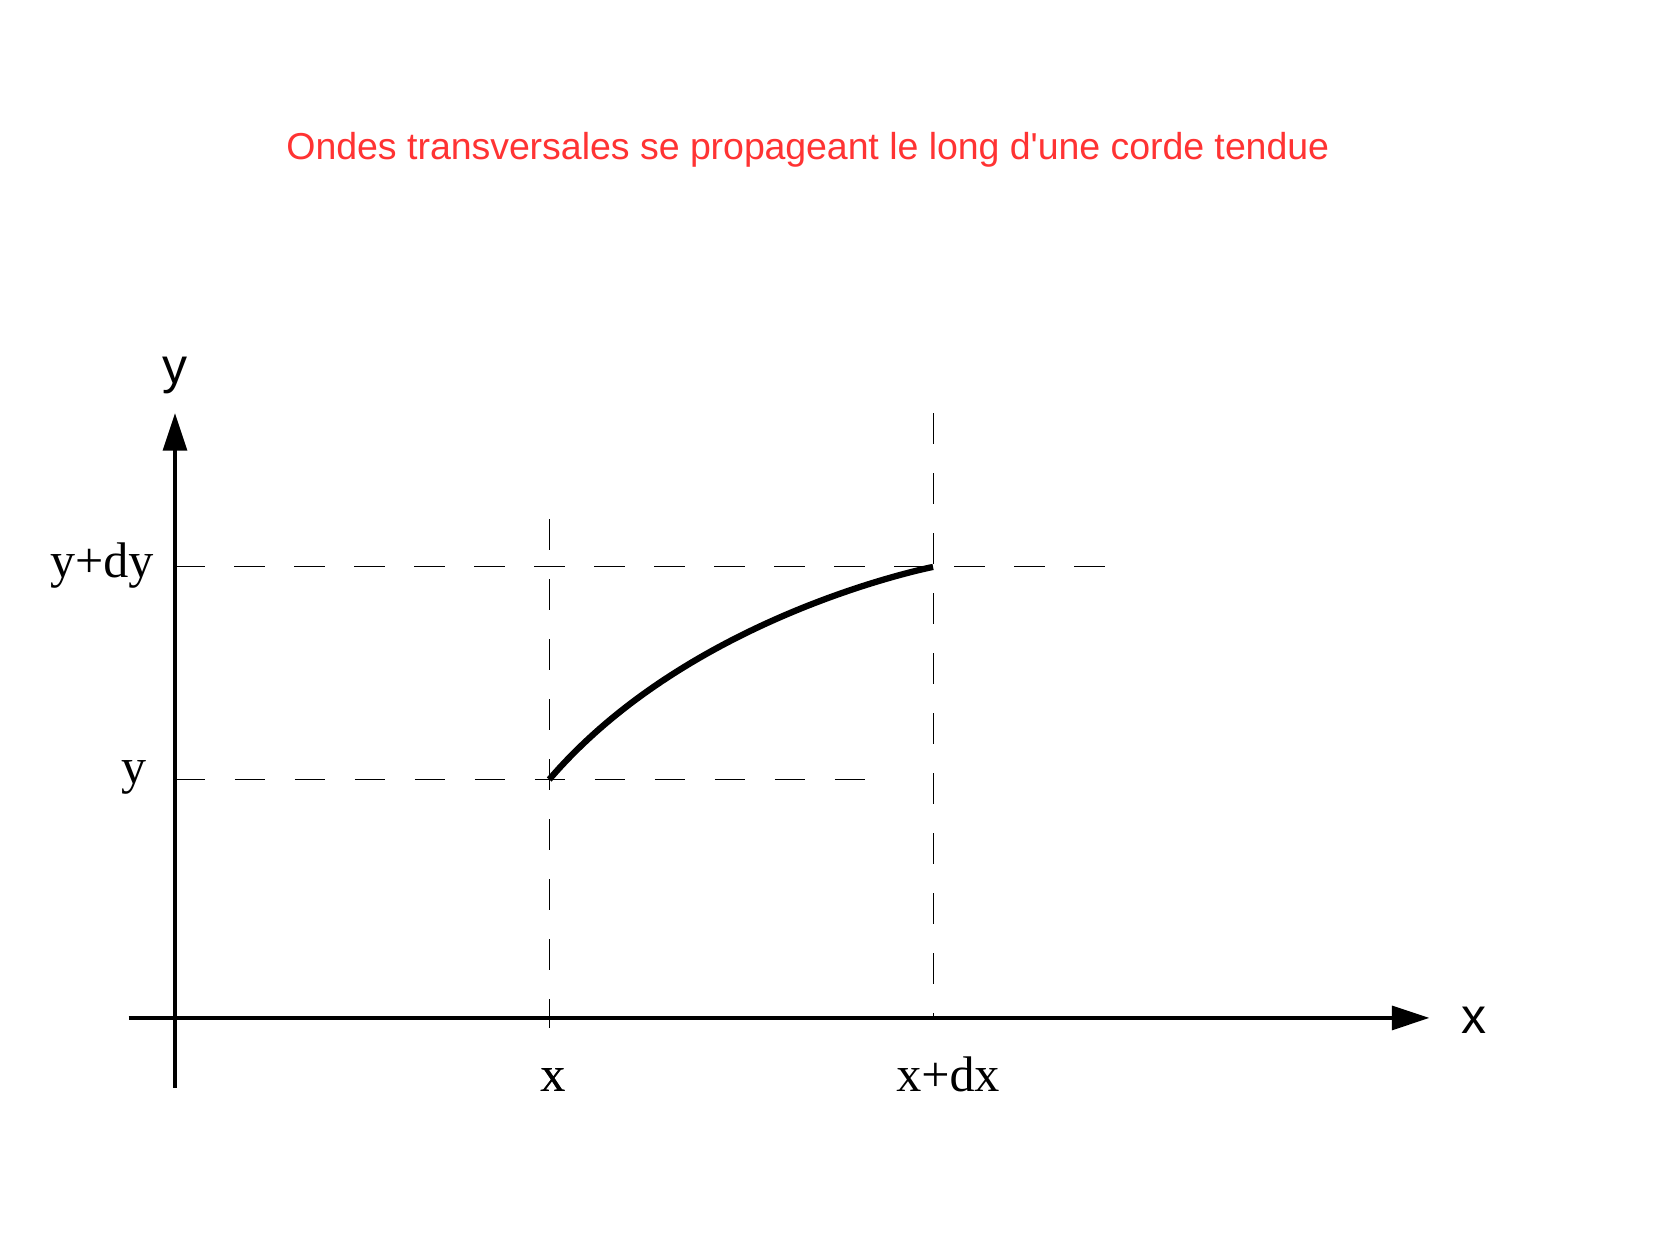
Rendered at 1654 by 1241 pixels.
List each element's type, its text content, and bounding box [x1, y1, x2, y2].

text_box x [1446, 980, 1495, 1052]
text_box y [147, 330, 207, 402]
text_box y+dy [35, 525, 201, 597]
text_box y [106, 732, 166, 804]
text_box x [525, 1039, 585, 1111]
text_box Ondes transversales se propageant le long d'une corde tendue [271, 118, 1376, 178]
text_box x+dx [881, 1039, 1047, 1111]
